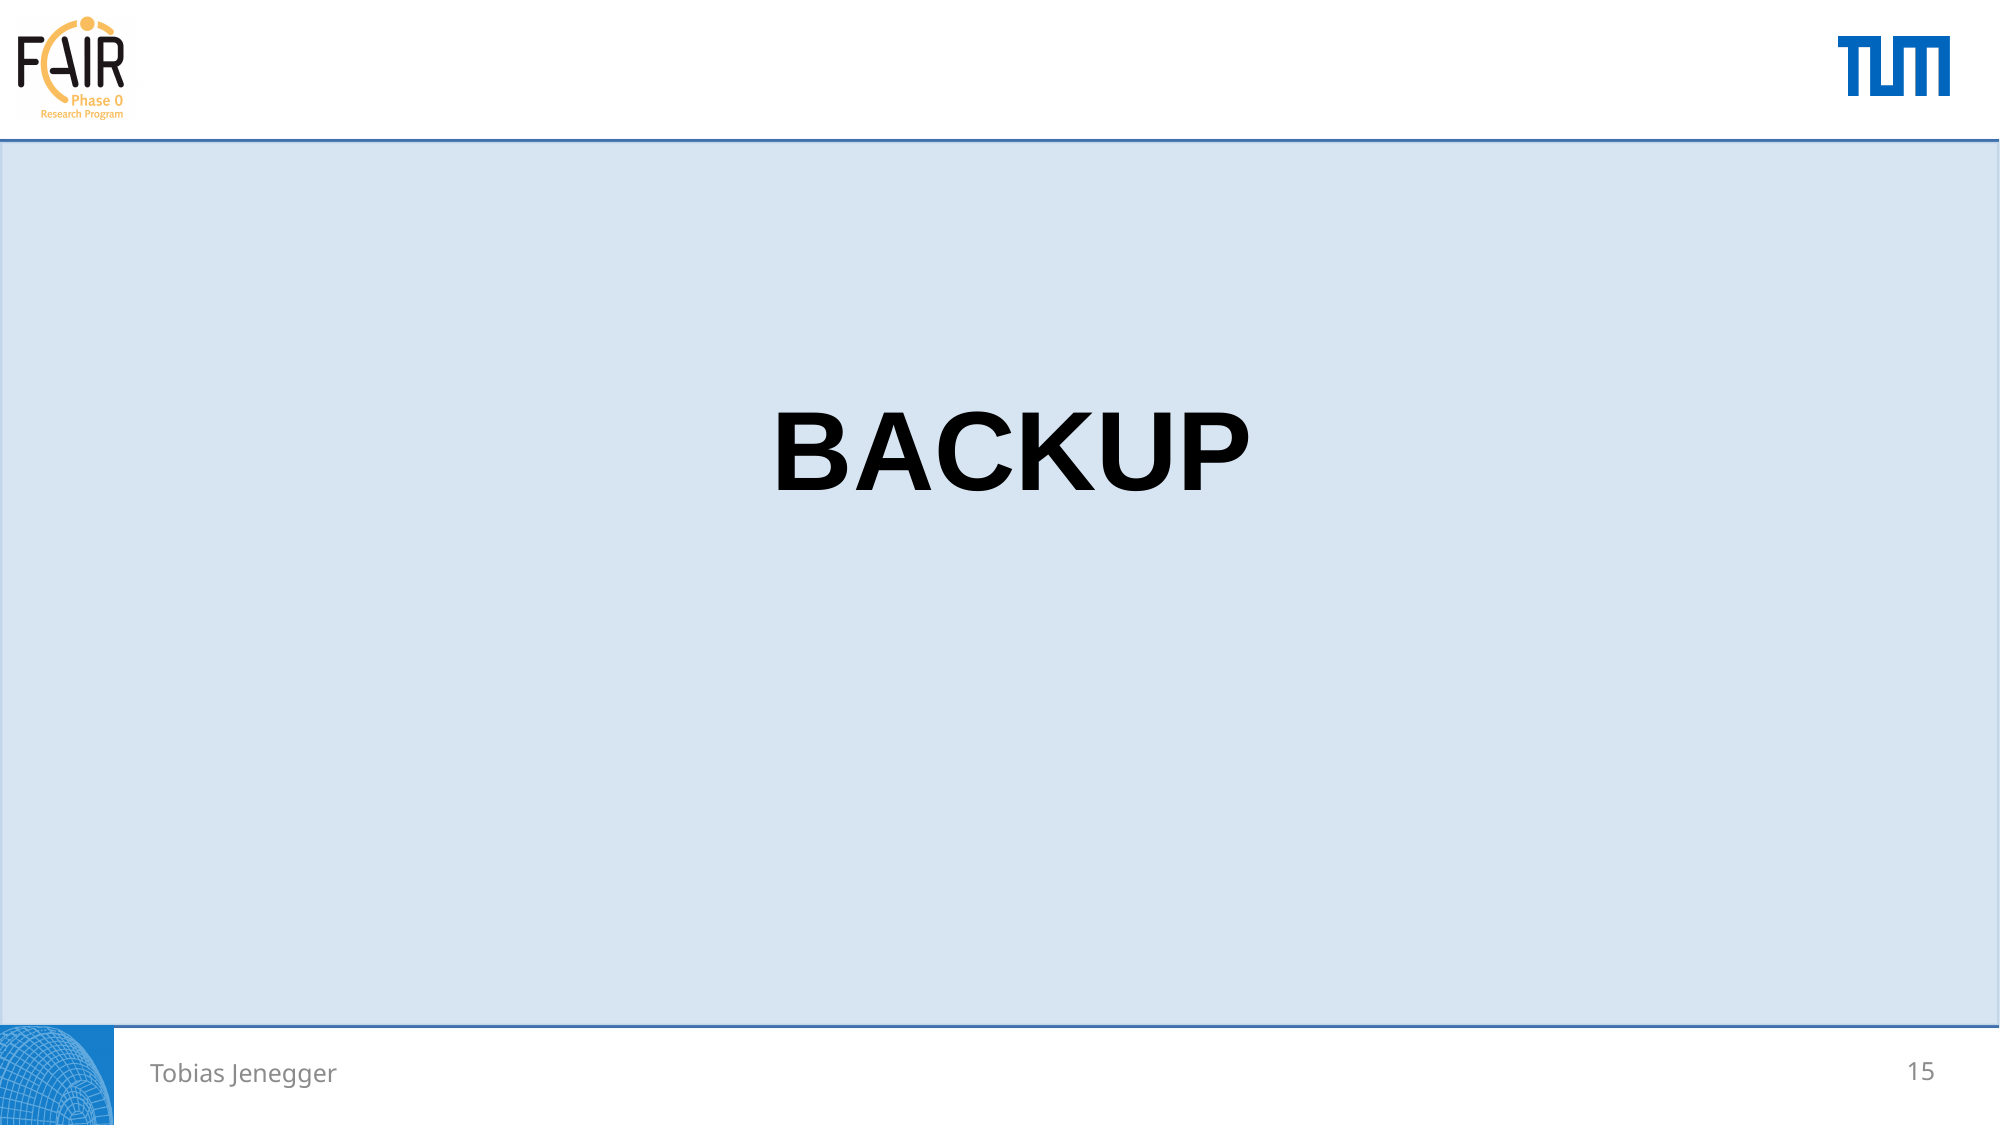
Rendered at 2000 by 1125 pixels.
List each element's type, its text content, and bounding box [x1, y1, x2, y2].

picture [1838, 36, 1950, 96]
text_box BACKUP [285, 381, 1741, 522]
picture [15, 15, 142, 120]
picture [0, 1025, 114, 1125]
